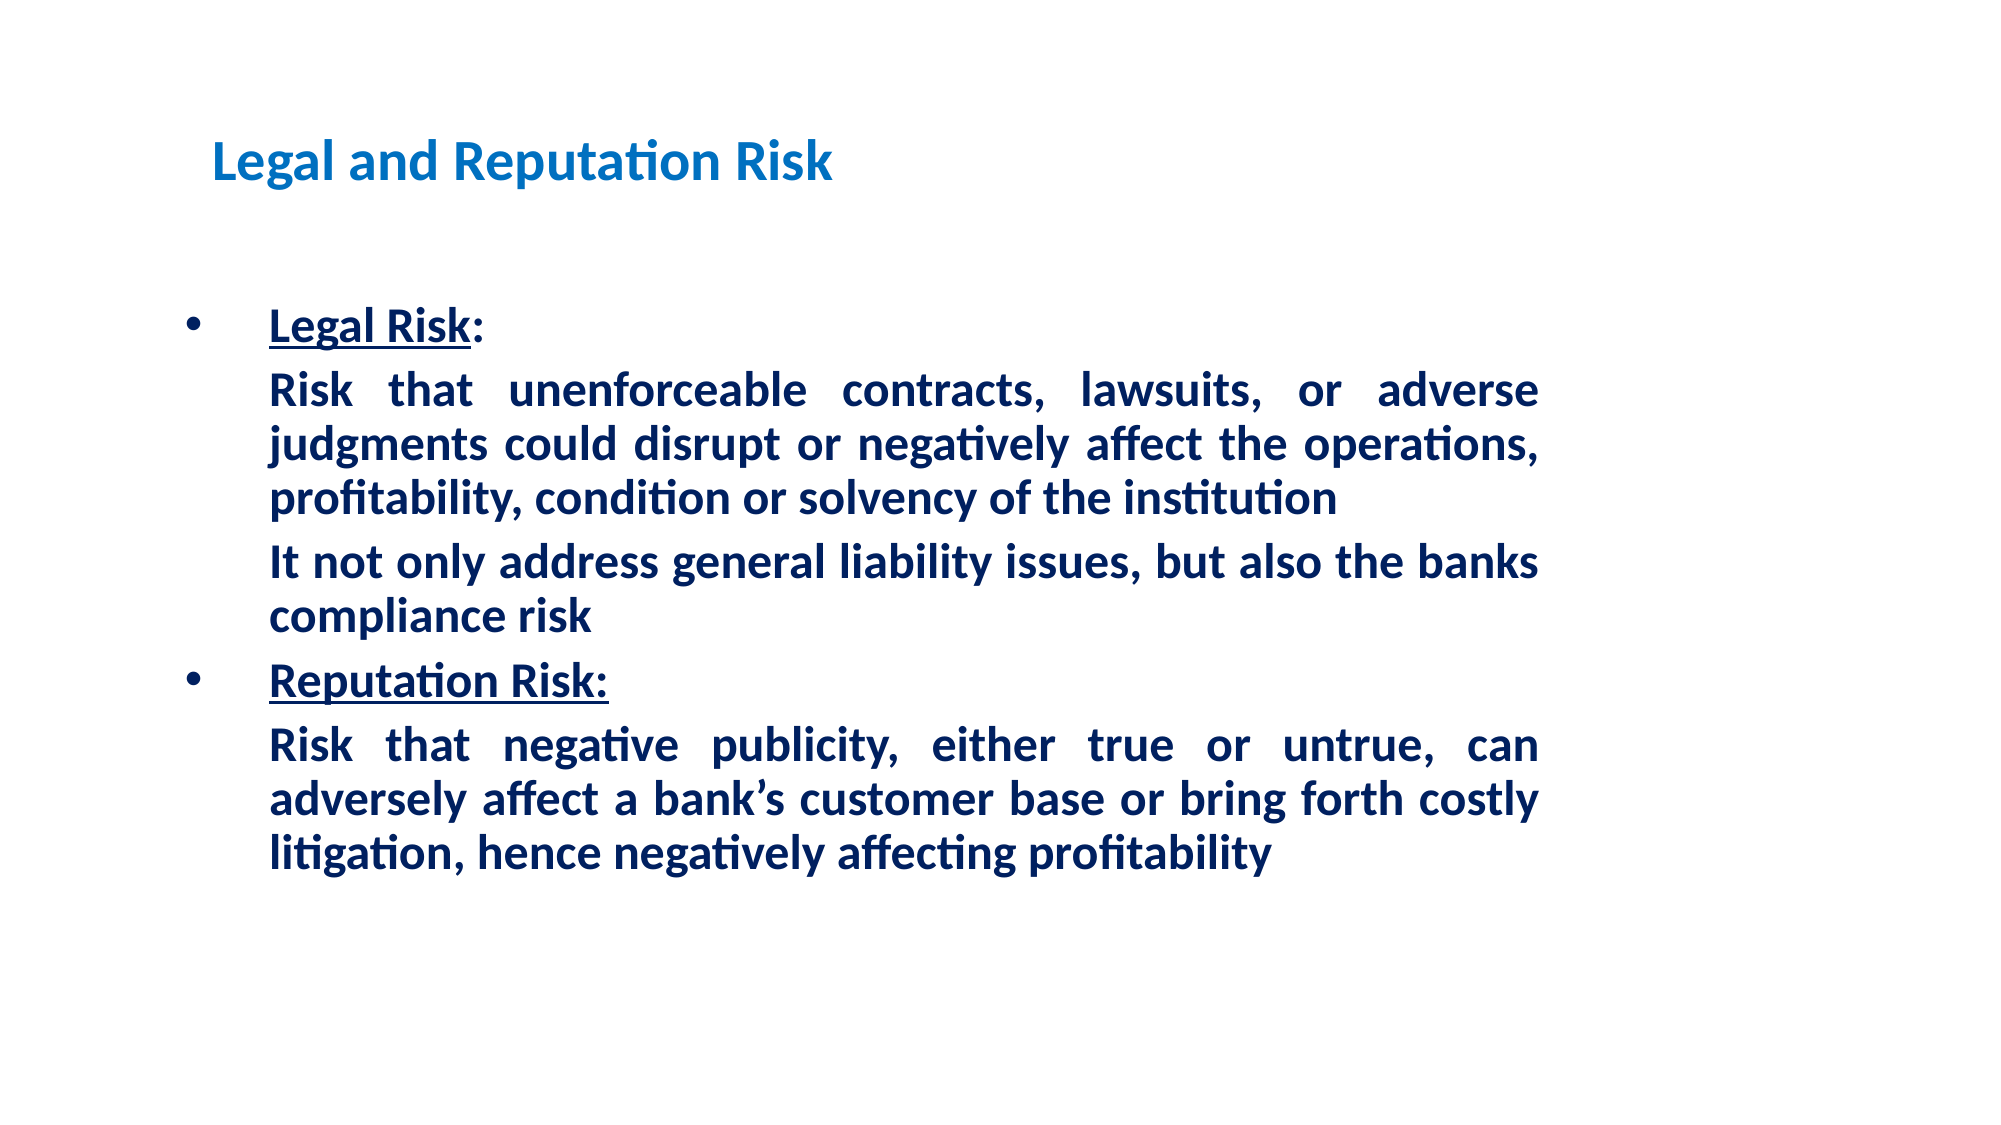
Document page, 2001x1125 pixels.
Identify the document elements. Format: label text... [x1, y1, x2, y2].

text_box Legal and Reputation Risk [197, 114, 1724, 200]
list Legal Risk: Risk that unenforceable contracts, lawsuits, or adverse judgments could disrupt or negatively affect the operations, profitability, condition or solvency of the institution It not only address general liability issues, but also the banks compliance risk Reputation Risk: Risk that negative publicity, either true or untrue, can adversely affect a bank’s customer base or bring forth costly litigation, hence negatively affecting profitability [10, 291, 1556, 886]
